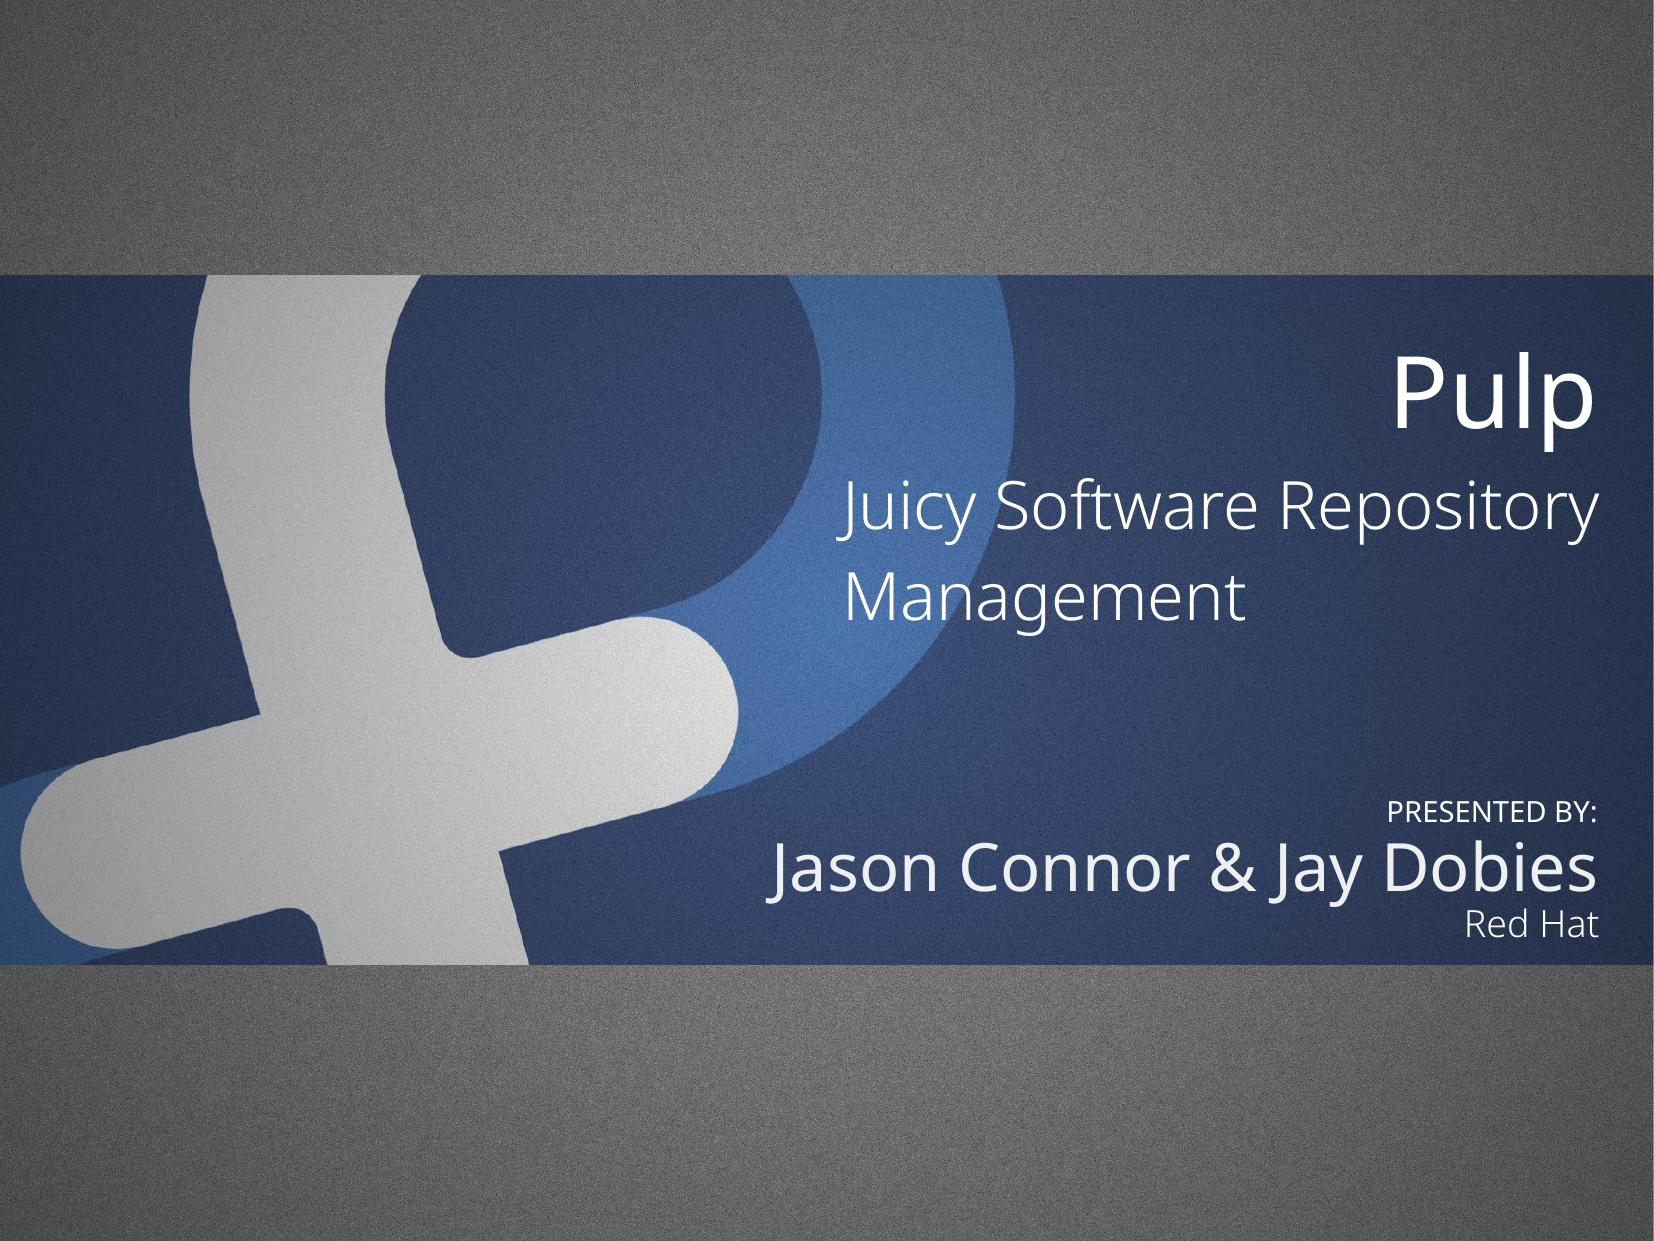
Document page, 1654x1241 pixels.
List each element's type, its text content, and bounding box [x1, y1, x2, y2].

text_box Jason Connor & Jay Dobies [649, 818, 1615, 887]
text_box PRESENTED BY: [797, 784, 1613, 855]
subtitle Juicy Software Repository Management [442, 457, 1601, 621]
title Pulp [248, 330, 1599, 449]
picture [0, 0, 1654, 1241]
text_box Red Hat [531, 887, 1615, 958]
